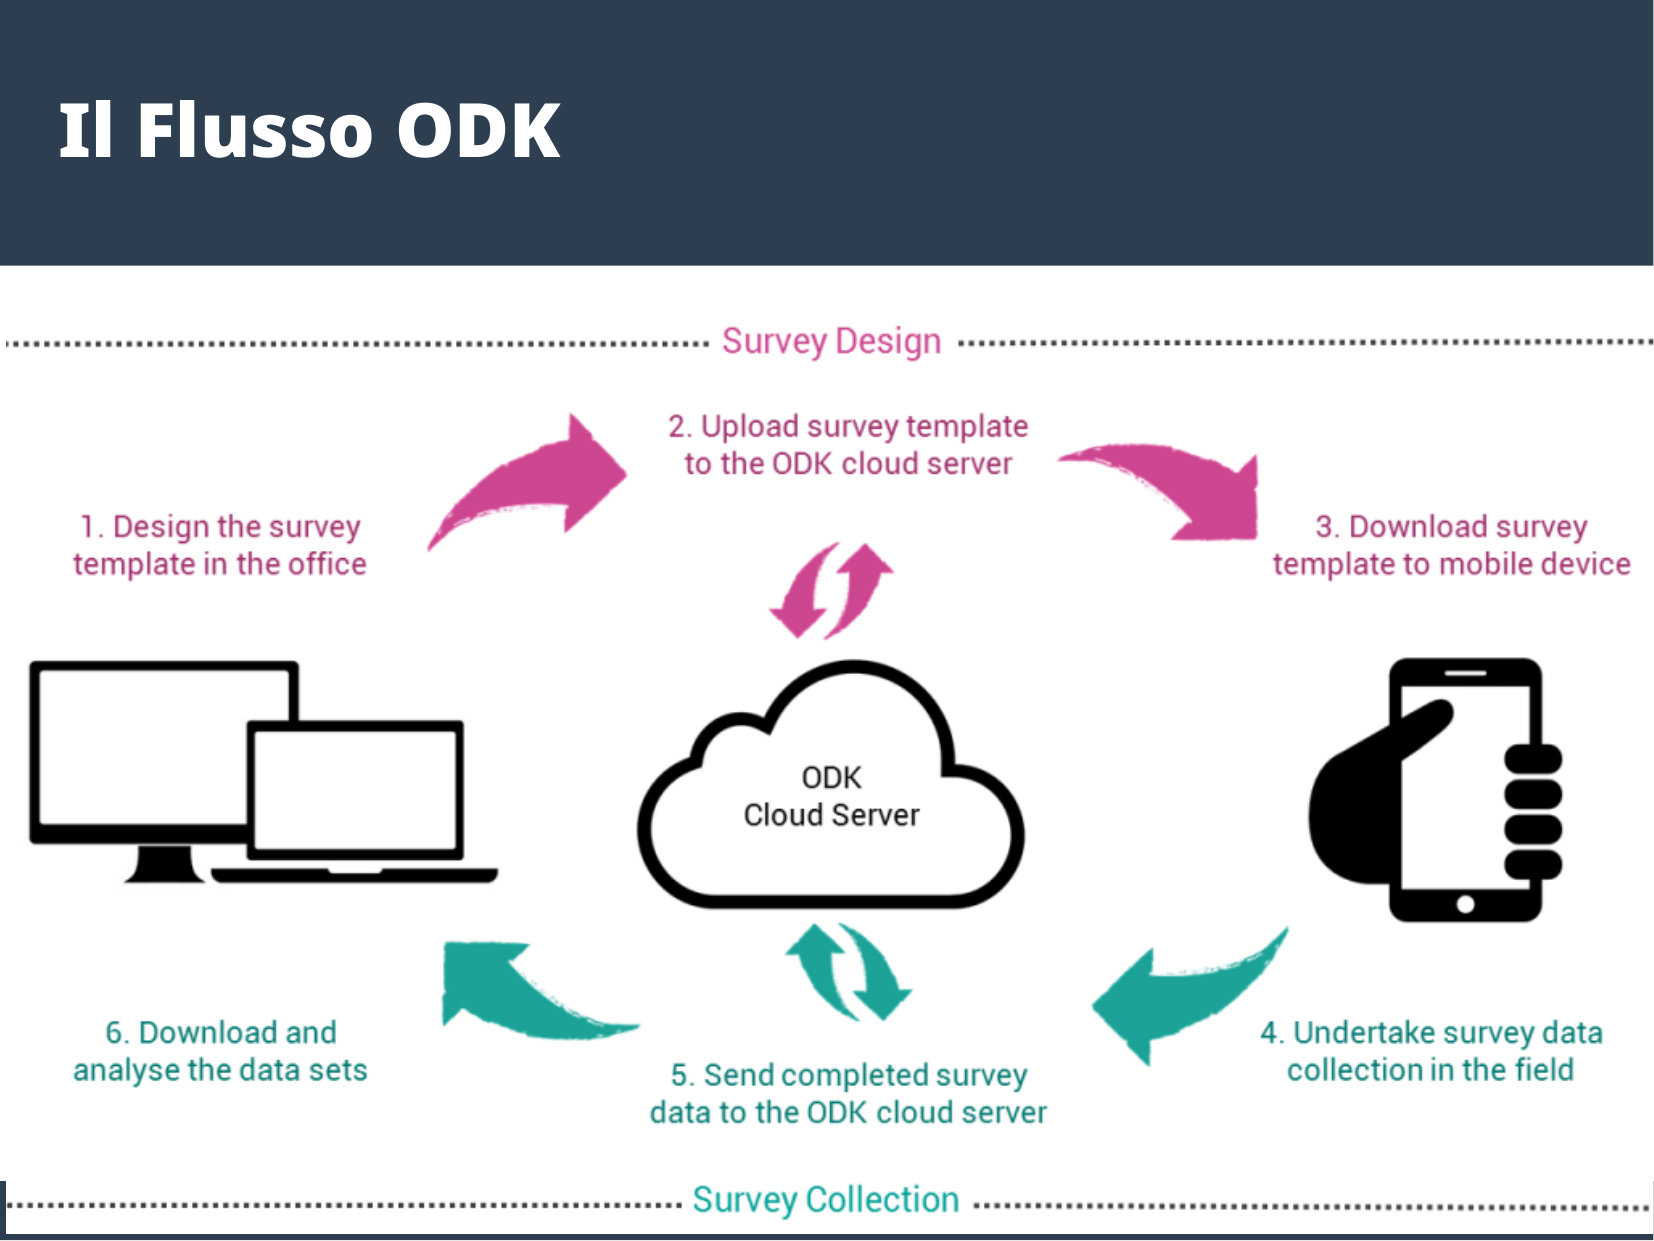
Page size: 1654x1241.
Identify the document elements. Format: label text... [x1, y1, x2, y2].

picture [6, 307, 1654, 1234]
title Il Flusso ODK [59, 49, 1595, 207]
